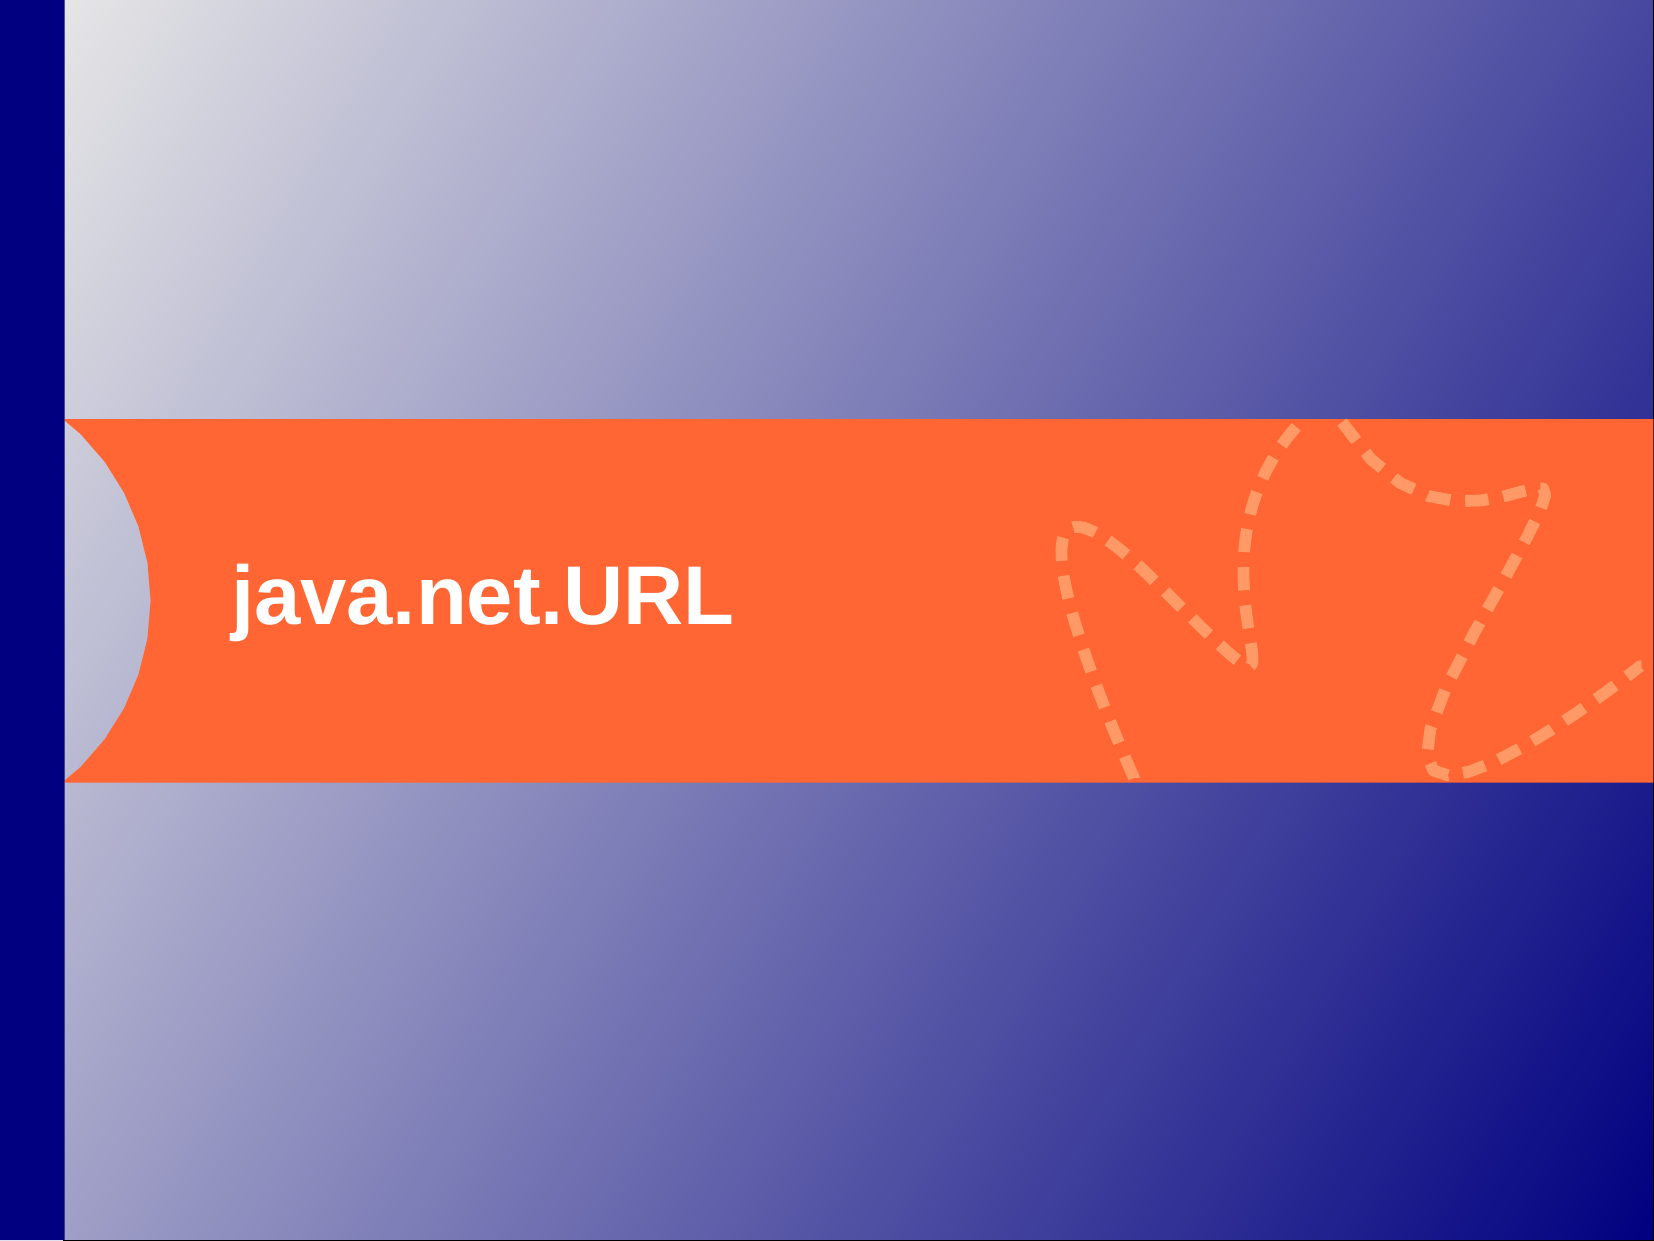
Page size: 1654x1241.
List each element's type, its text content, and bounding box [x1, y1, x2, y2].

title java.net.URL [231, 497, 1127, 704]
